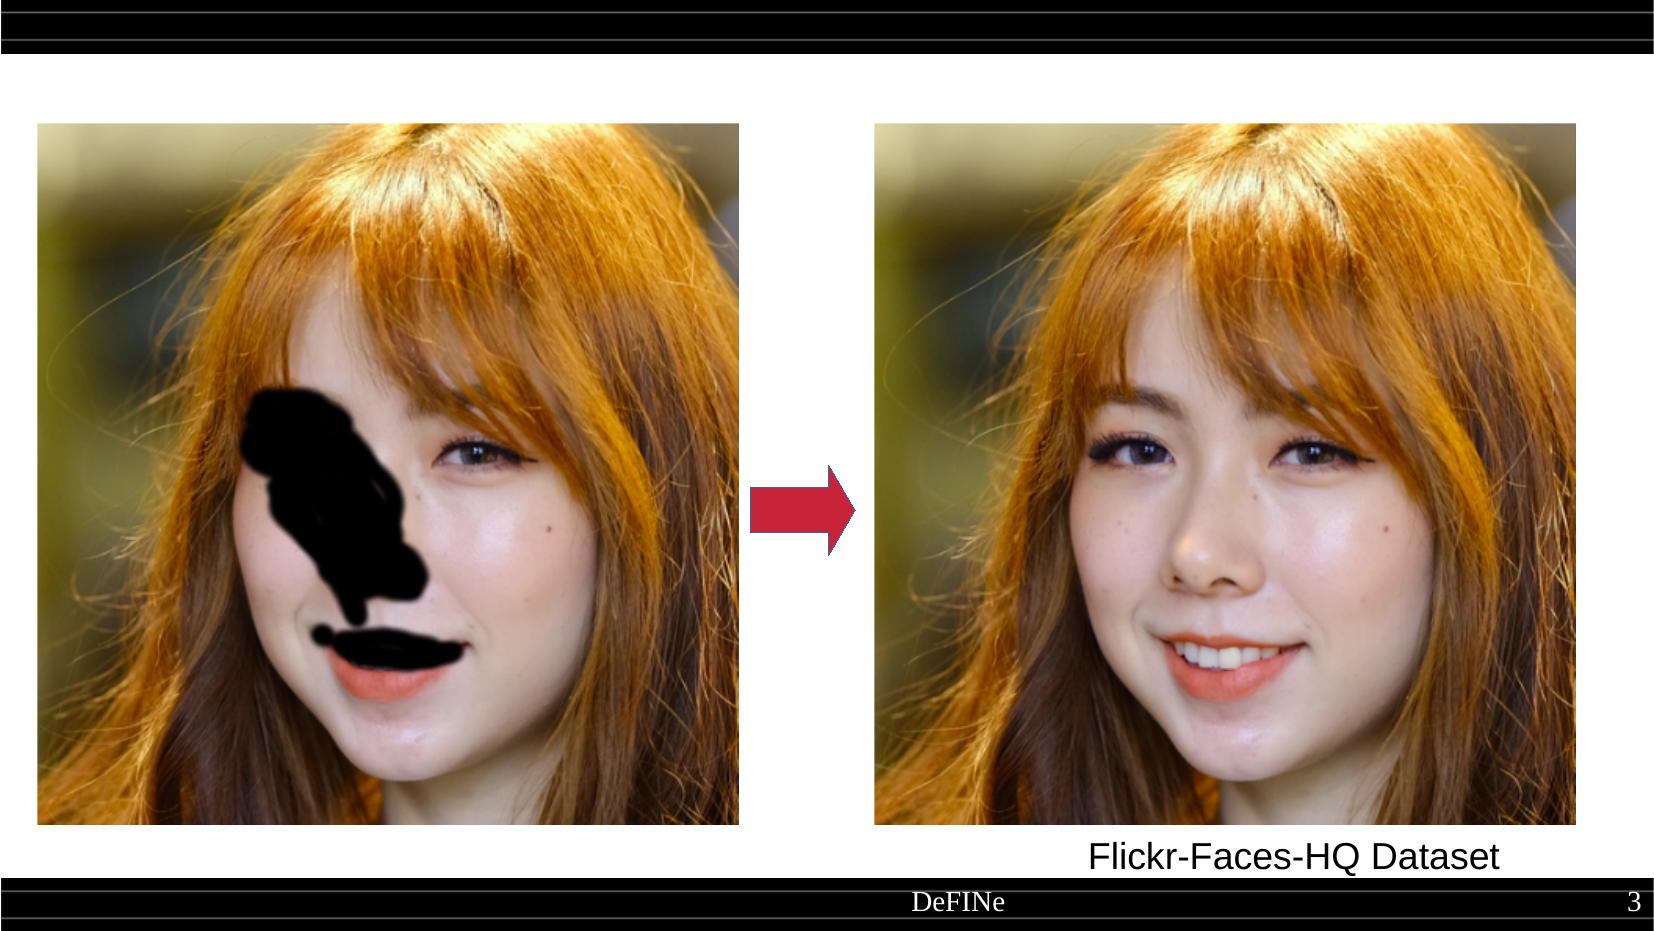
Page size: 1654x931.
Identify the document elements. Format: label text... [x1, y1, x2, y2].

picture [873, 122, 1576, 825]
text_box Flickr-Faces-HQ Dataset [1073, 828, 1516, 886]
picture [36, 122, 739, 826]
title Motivation [82, 92, 1571, 249]
text_box [750, 465, 856, 556]
picture [1, 0, 1654, 54]
picture [1, 878, 1654, 931]
